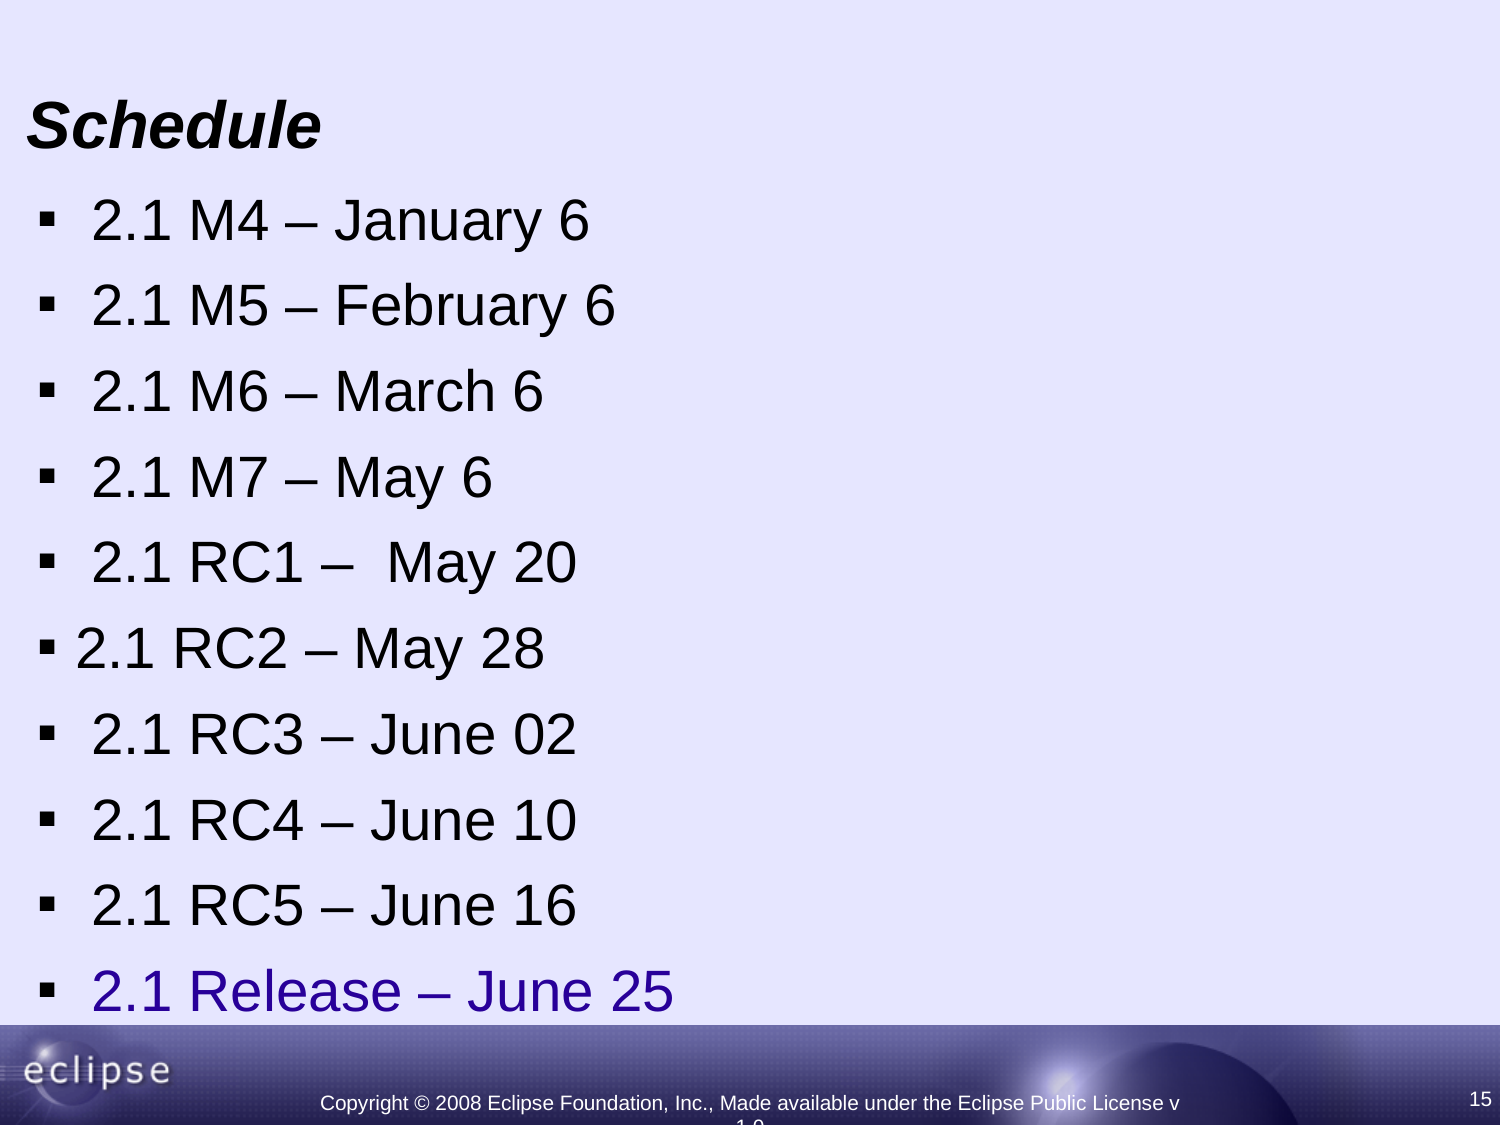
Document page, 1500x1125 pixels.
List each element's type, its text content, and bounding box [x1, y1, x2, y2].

title Schedule [26, 84, 1474, 172]
list 2.1 M4 – January 6 2.1 M5 – February 6 2.1 M6 – March 6 2.1 M7 – May 6 2.1 RC1 – May 20 2.1 RC2 – May 28 2.1 RC3 – June 02 2.1 RC4 – June 10 2.1 RC5 – June 16 2.1 Release – June 25 [37, 187, 1463, 1022]
picture [0, 1025, 1500, 1125]
